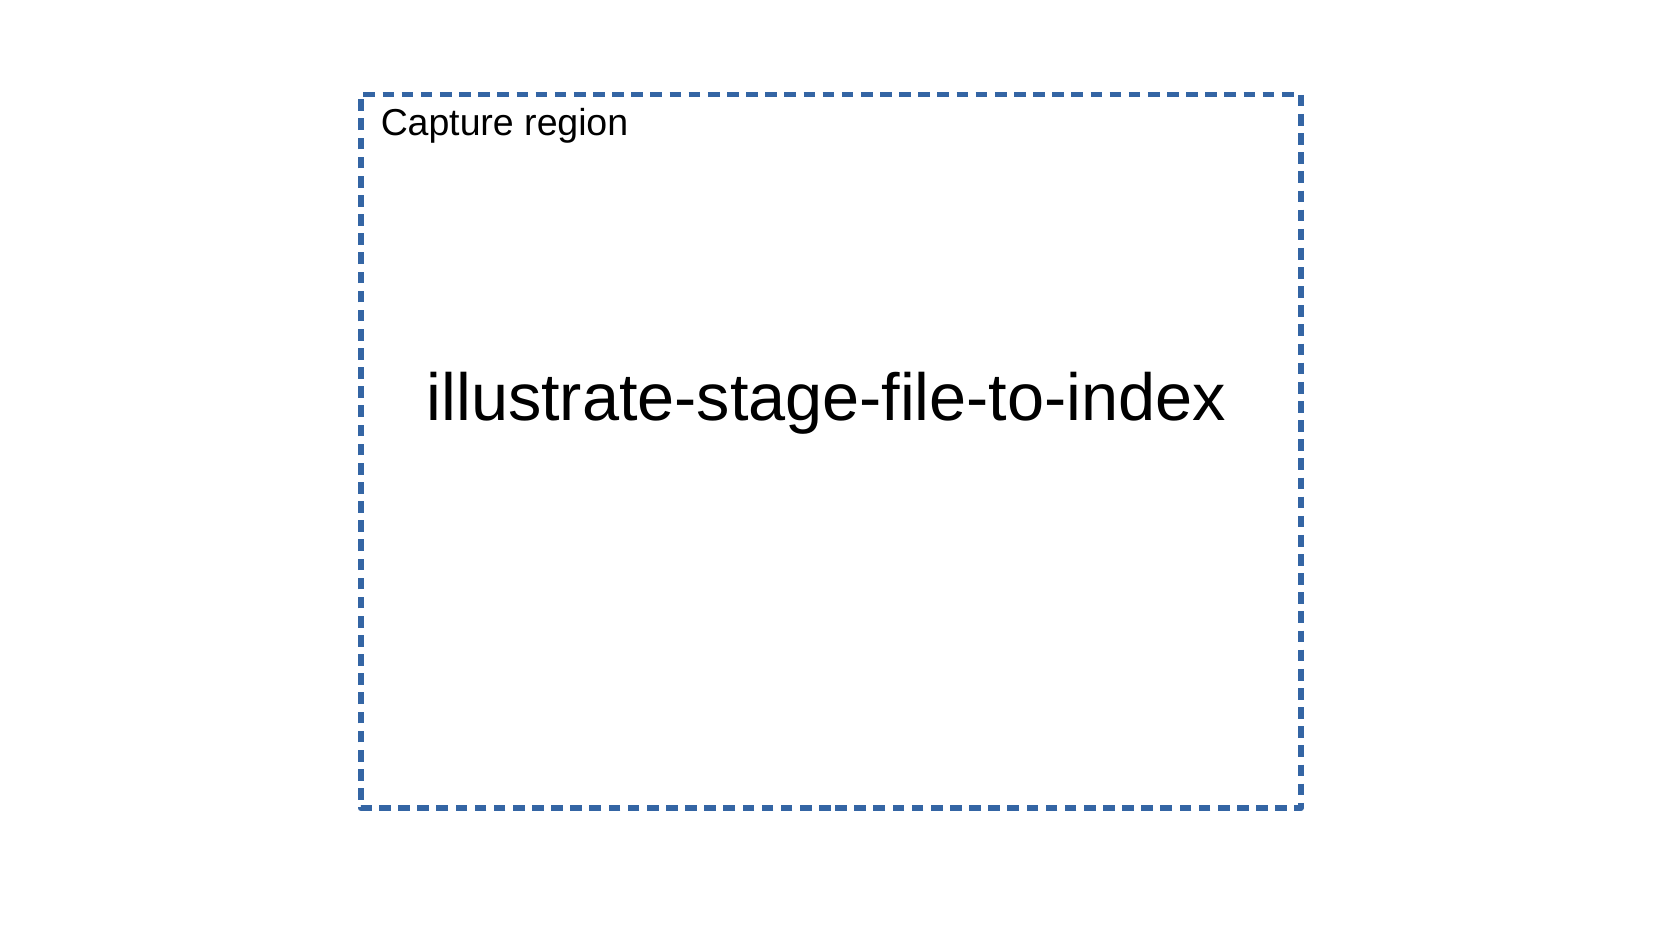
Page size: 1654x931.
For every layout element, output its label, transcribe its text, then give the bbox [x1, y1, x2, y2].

text_box Capture region [366, 94, 644, 152]
subtitle illustrate-stage-file-to-index [82, 37, 1571, 757]
